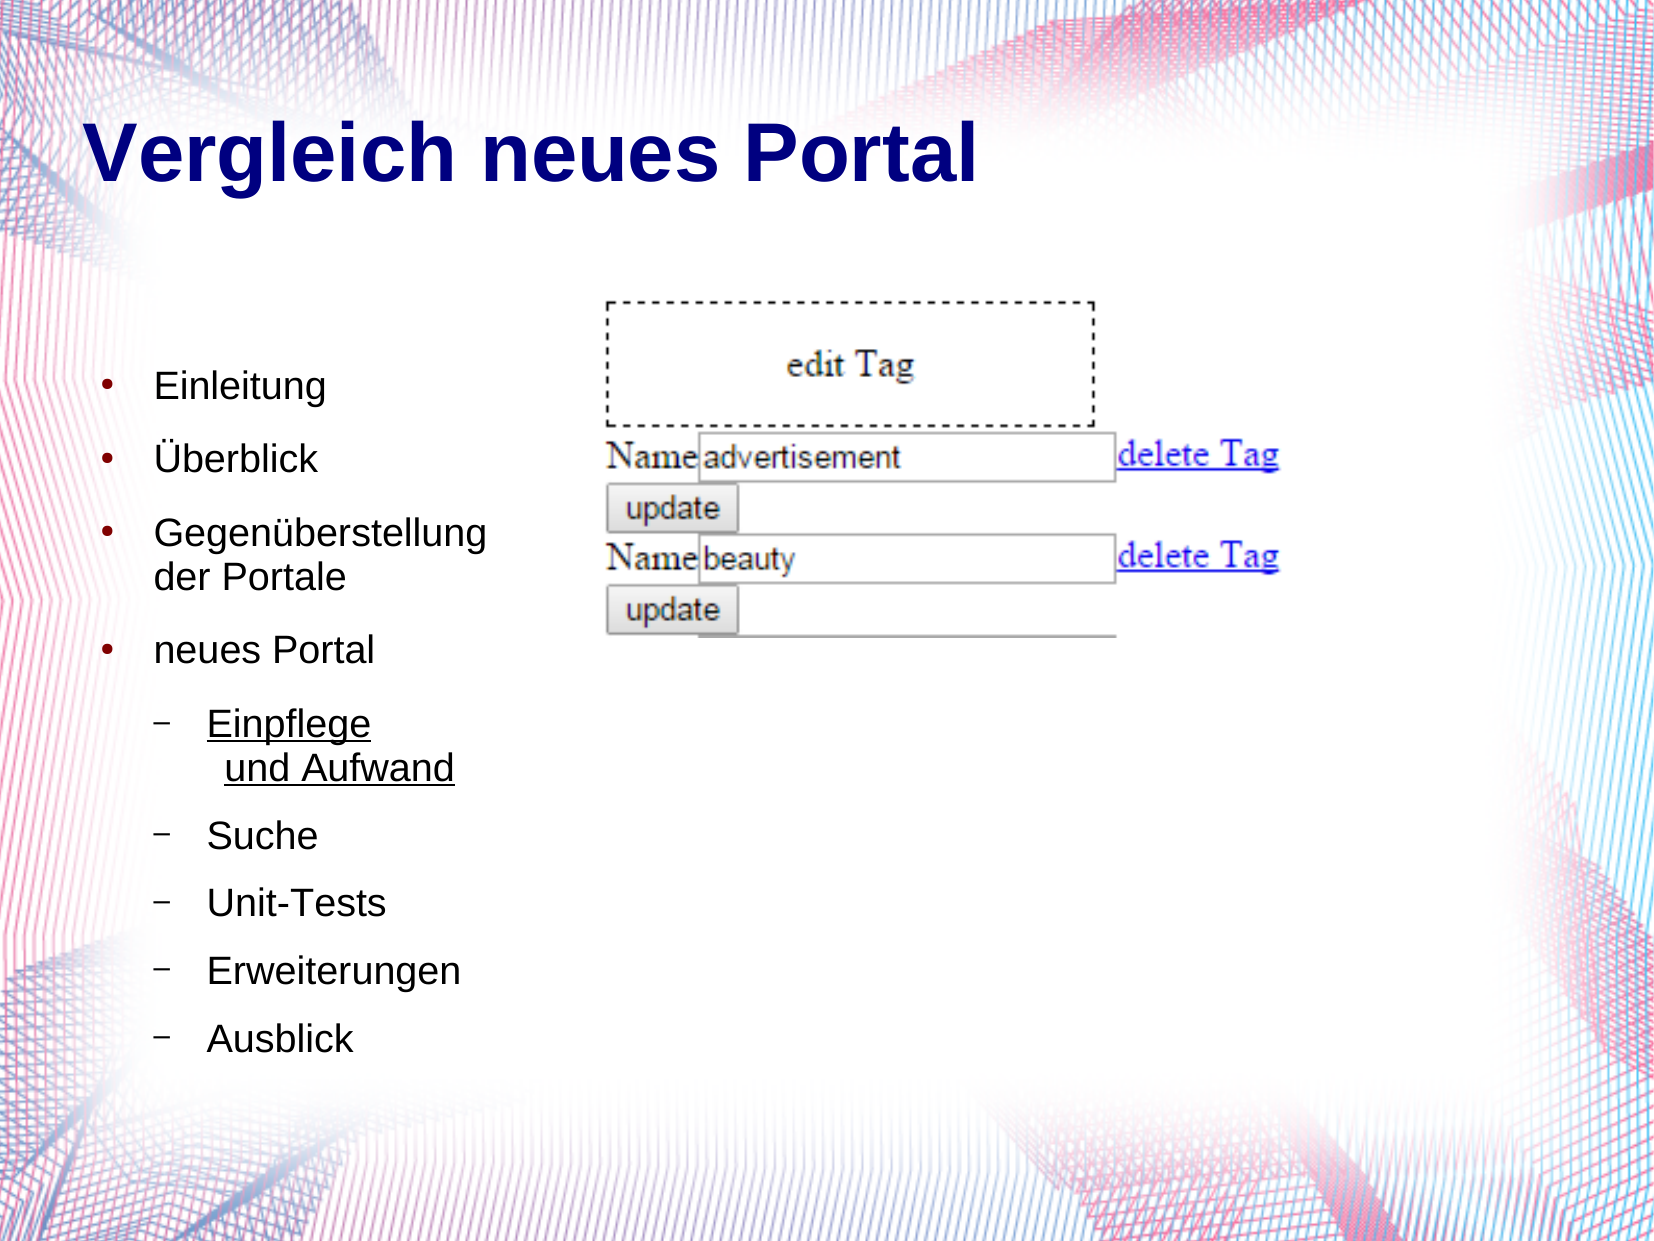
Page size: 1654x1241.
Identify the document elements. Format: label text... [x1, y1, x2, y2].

picture [0, 0, 1654, 1241]
title Vergleich neues Portal [82, 49, 1571, 257]
list Einleitung Überblick Gegenüberstellung der Portale neues Portal Einpflege und Aufwand Suche Unit-Tests Erweiterungen Ausblick [82, 290, 520, 1109]
